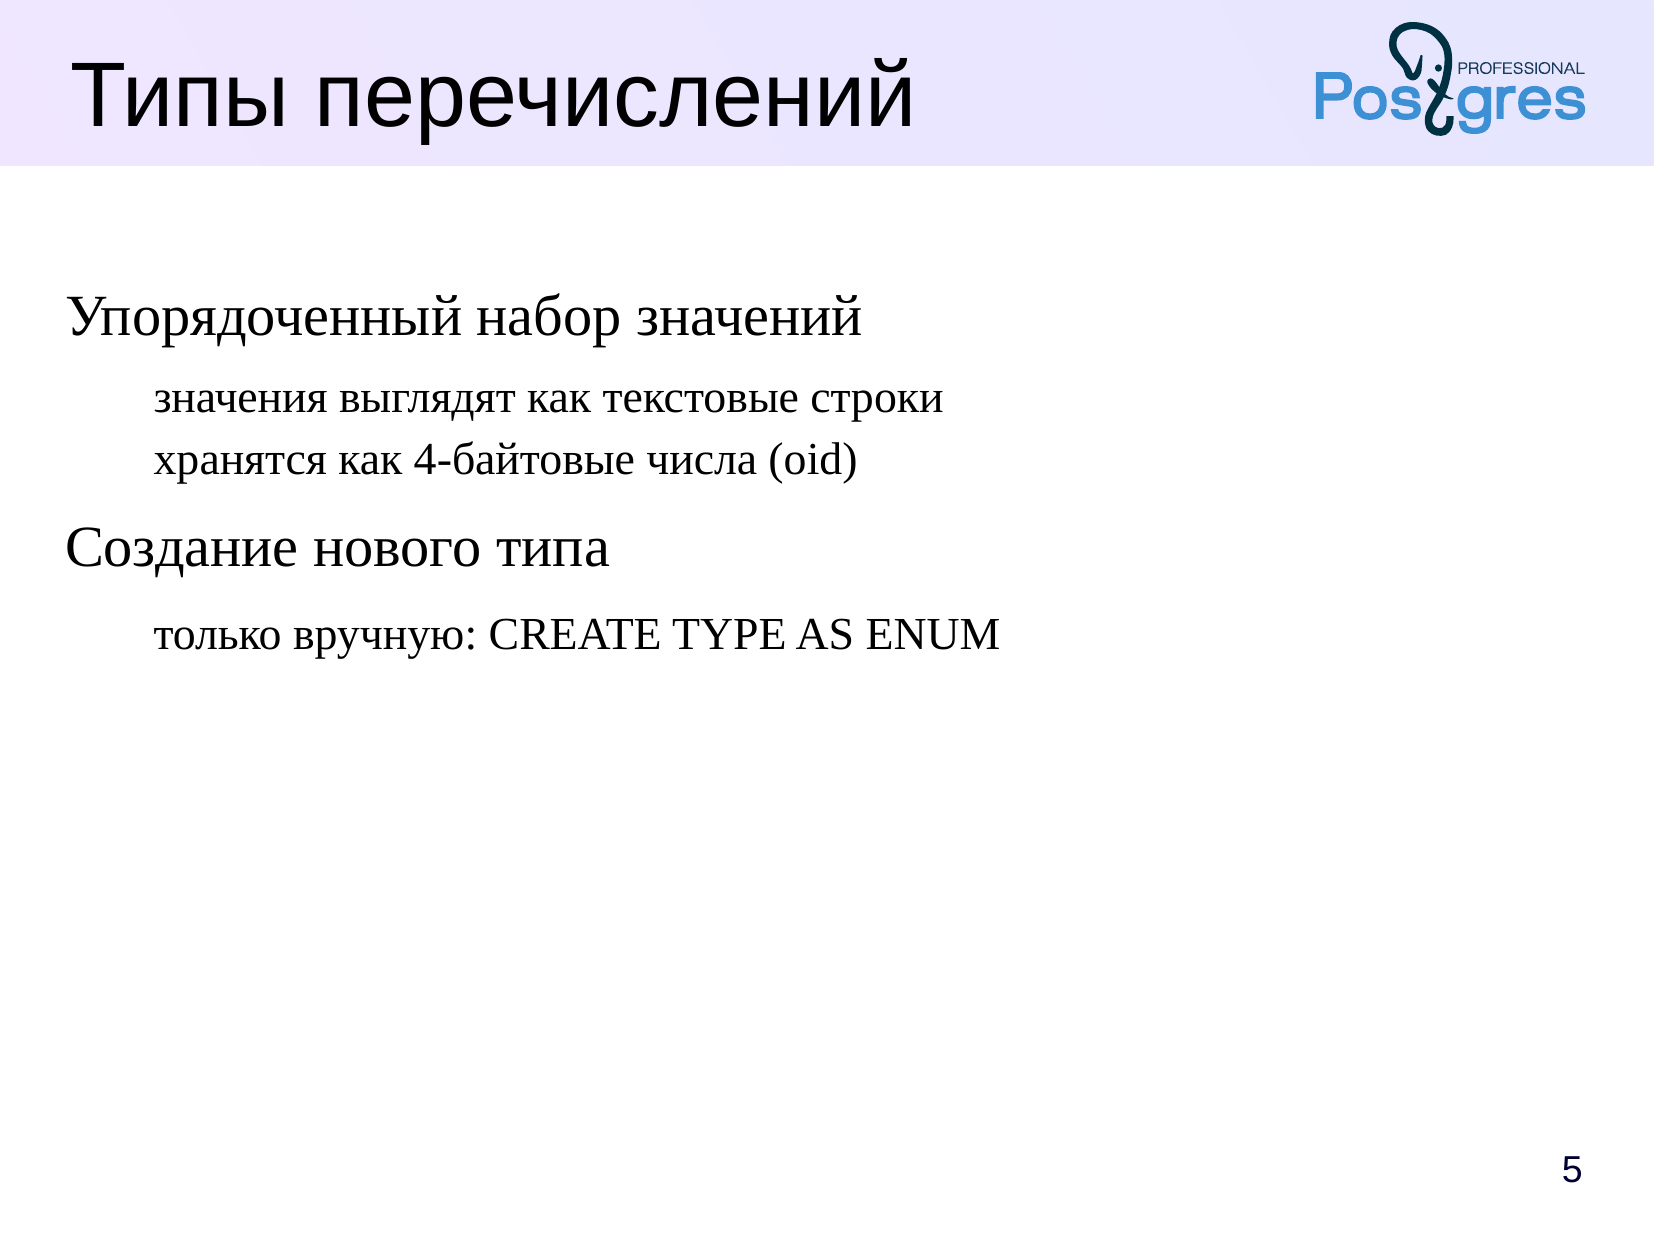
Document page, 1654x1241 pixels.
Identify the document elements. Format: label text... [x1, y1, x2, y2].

title Типы перечислений [70, 43, 1241, 147]
list Упорядоченный набор значений значения выглядят как текстовые строки хранятся как 4-байтовые числа (oid) Создание нового типа только вручную: CREATE TYPE AS ENUM [64, 283, 1577, 1141]
